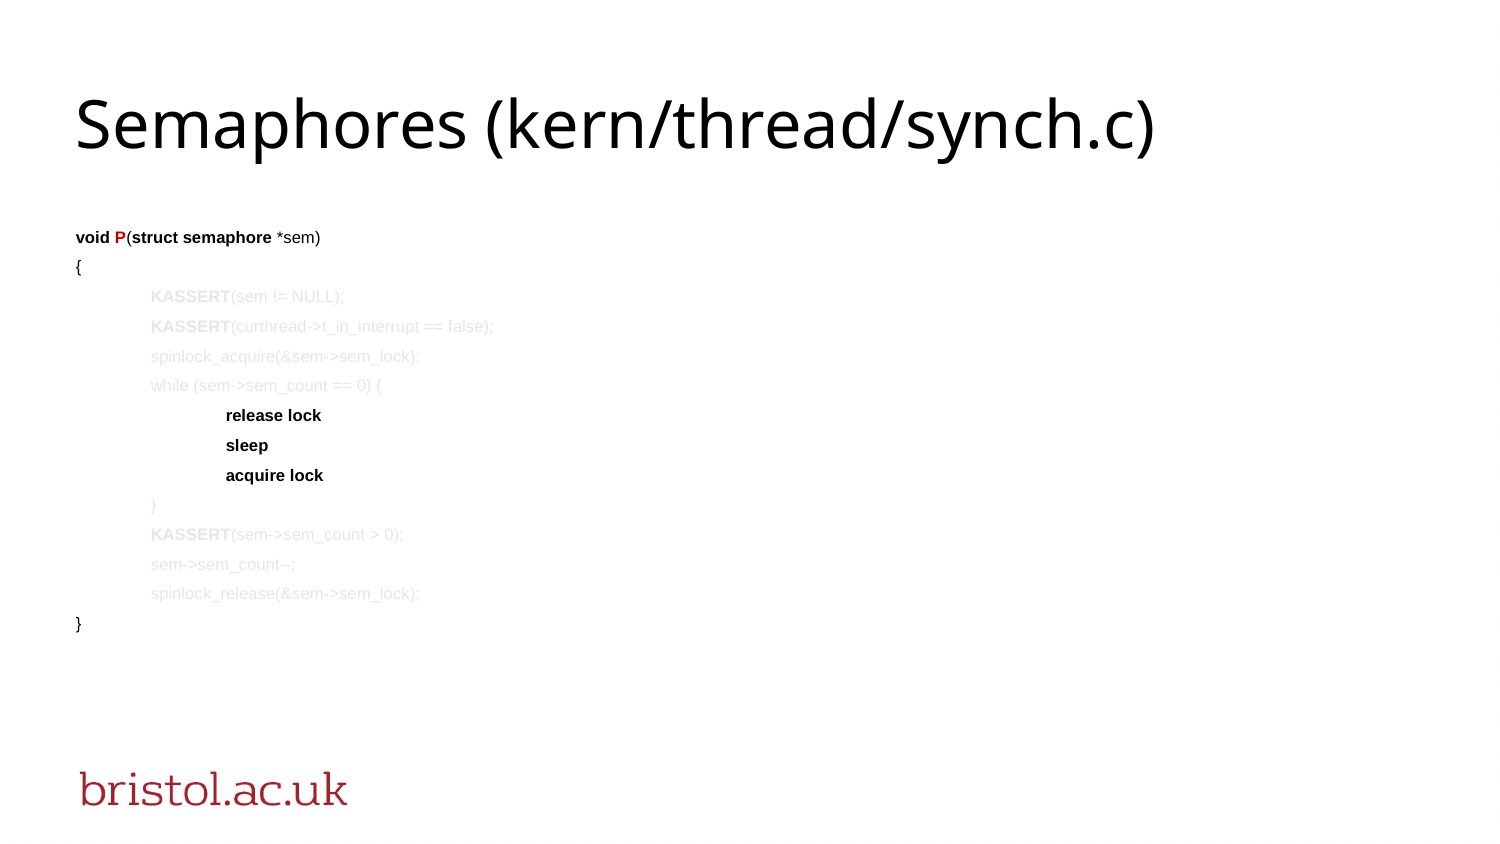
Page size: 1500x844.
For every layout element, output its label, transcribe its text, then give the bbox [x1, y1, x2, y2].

title Semaphores (kern/thread/synch.c) [60, 44, 1440, 209]
list void P(struct semaphore *sem) { KASSERT(sem != NULL); KASSERT(curthread->t_in_interrupt == false); spinlock_acquire(&sem->sem_lock); while (sem->sem_count == 0) { release lock sleep acquire lock } KASSERT(sem->sem_count > 0); sem->sem_count--; spinlock_release(&sem->sem_lock); } [60, 224, 1440, 699]
